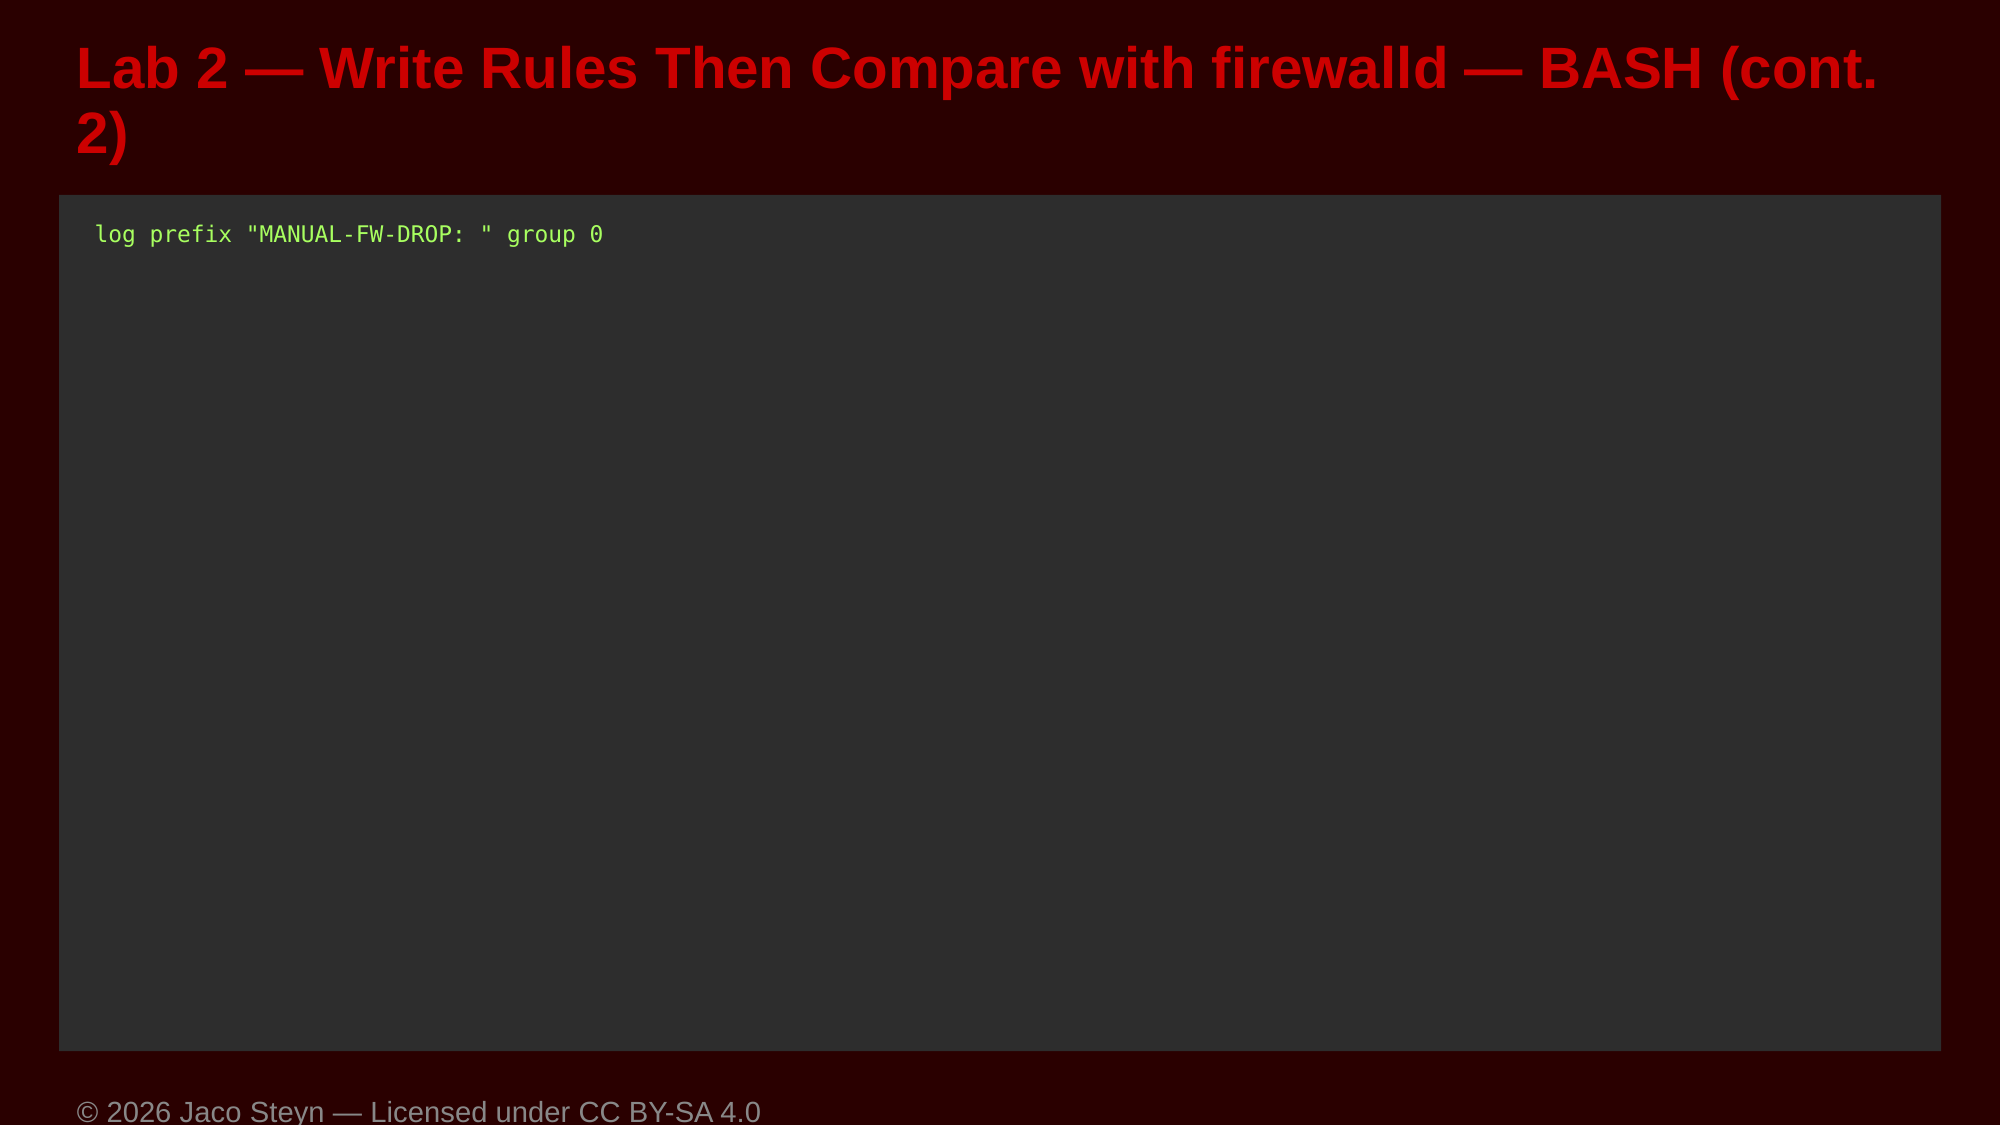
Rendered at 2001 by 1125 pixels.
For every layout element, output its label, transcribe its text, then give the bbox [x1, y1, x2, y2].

text_box © 2026 Jaco Steyn — Licensed under CC BY-SA 4.0 [59, 1083, 1942, 1120]
text_box Lab 2 — Write Rules Then Compare with firewalld — BASH (cont. 2) [59, 23, 1942, 178]
text_box log prefix "MANUAL-FW-DROP: " group 0 [59, 194, 1942, 1052]
